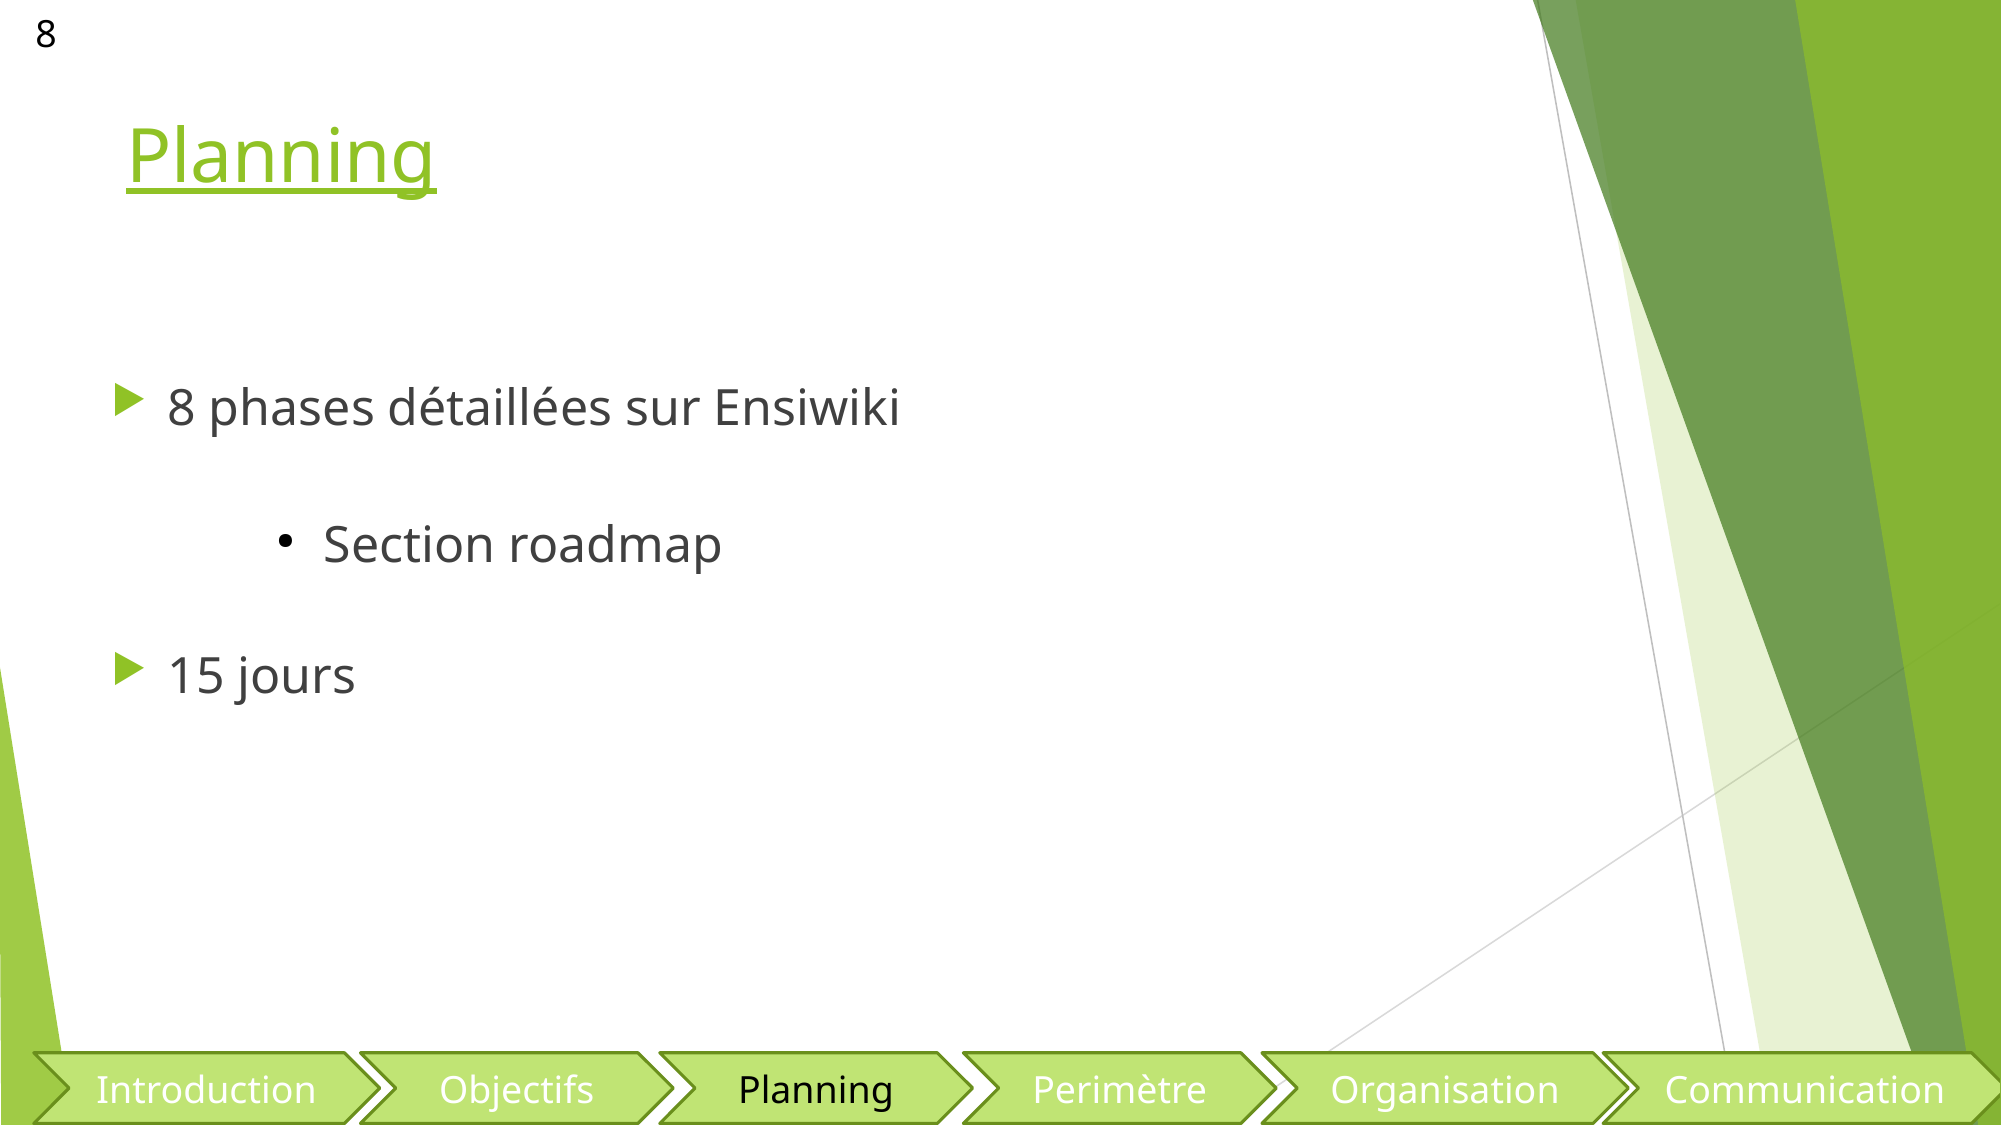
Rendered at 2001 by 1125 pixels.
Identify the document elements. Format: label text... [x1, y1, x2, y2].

text_box Perimètre [963, 1052, 1277, 1124]
text_box Communication [1603, 1052, 2000, 1124]
title Planning [111, 99, 1522, 317]
text_box Planning [659, 1052, 973, 1124]
text_box Introduction [33, 1052, 380, 1124]
text_box Organisation [1261, 1052, 1629, 1124]
text_box Objectifs [360, 1052, 674, 1124]
list 8 phases détaillées sur Ensiwiki Section roadmap 15 jours [96, 316, 1347, 954]
